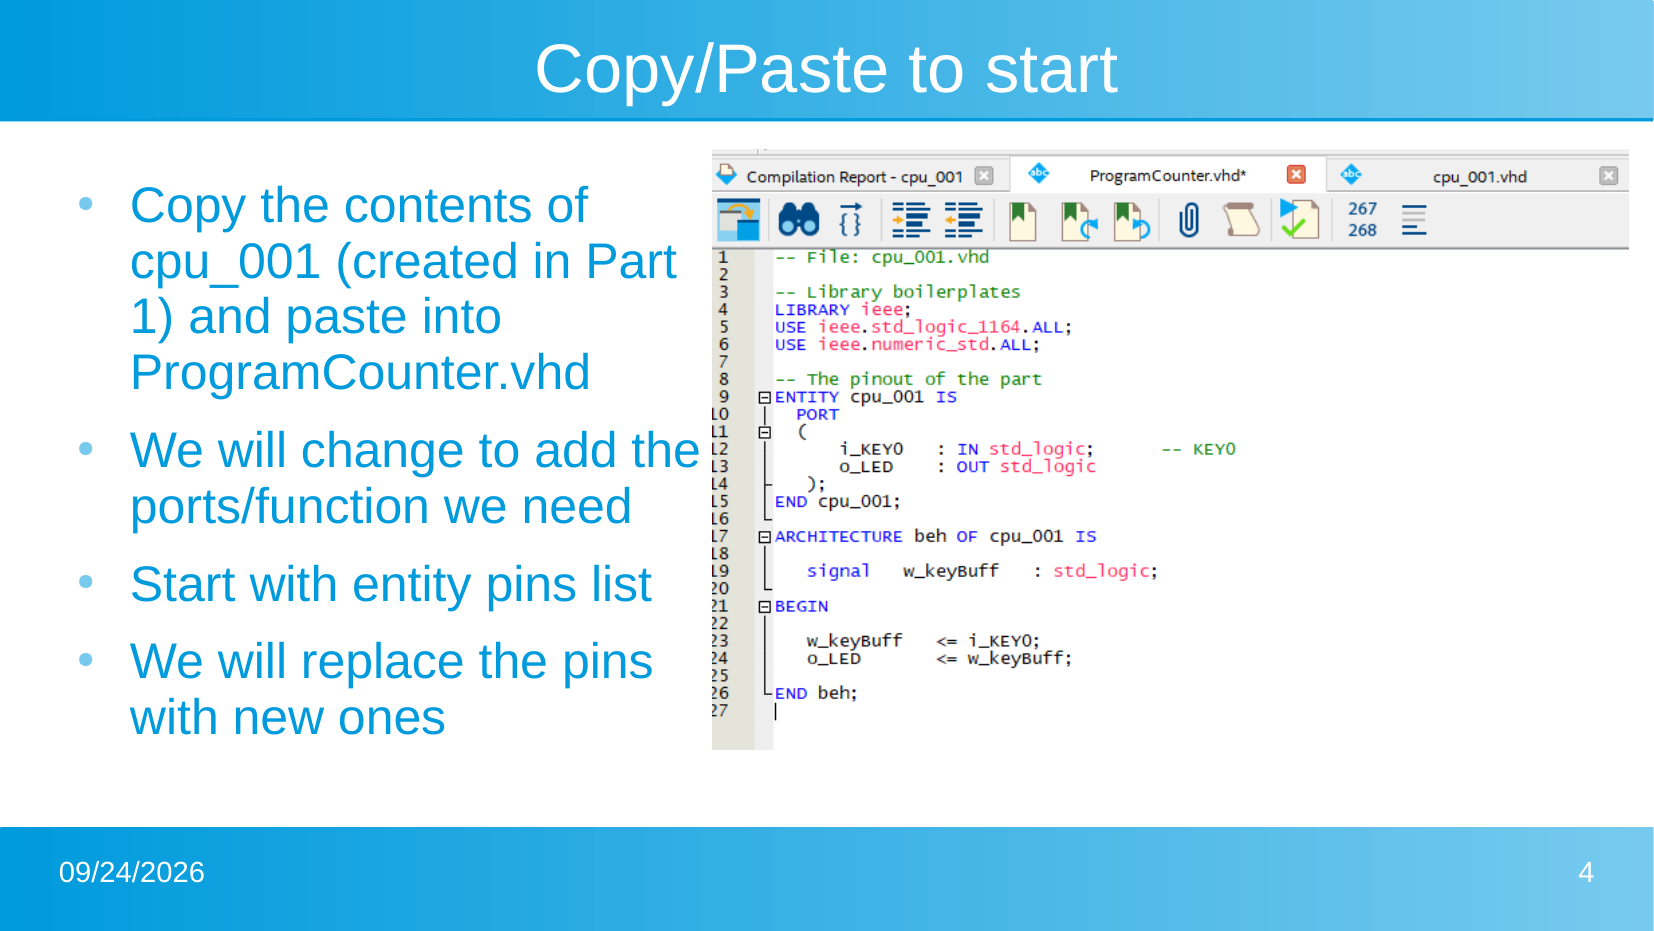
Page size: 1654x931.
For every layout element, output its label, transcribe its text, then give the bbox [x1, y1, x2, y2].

title Copy/Paste to start [59, 29, 1595, 108]
picture [712, 149, 1629, 751]
list Copy the contents of cpu_001 (created in Part 1) and paste into ProgramCounter.vhd We will change to add the ports/function we need Start with entity pins list We will replace the pins with new ones [59, 177, 713, 768]
